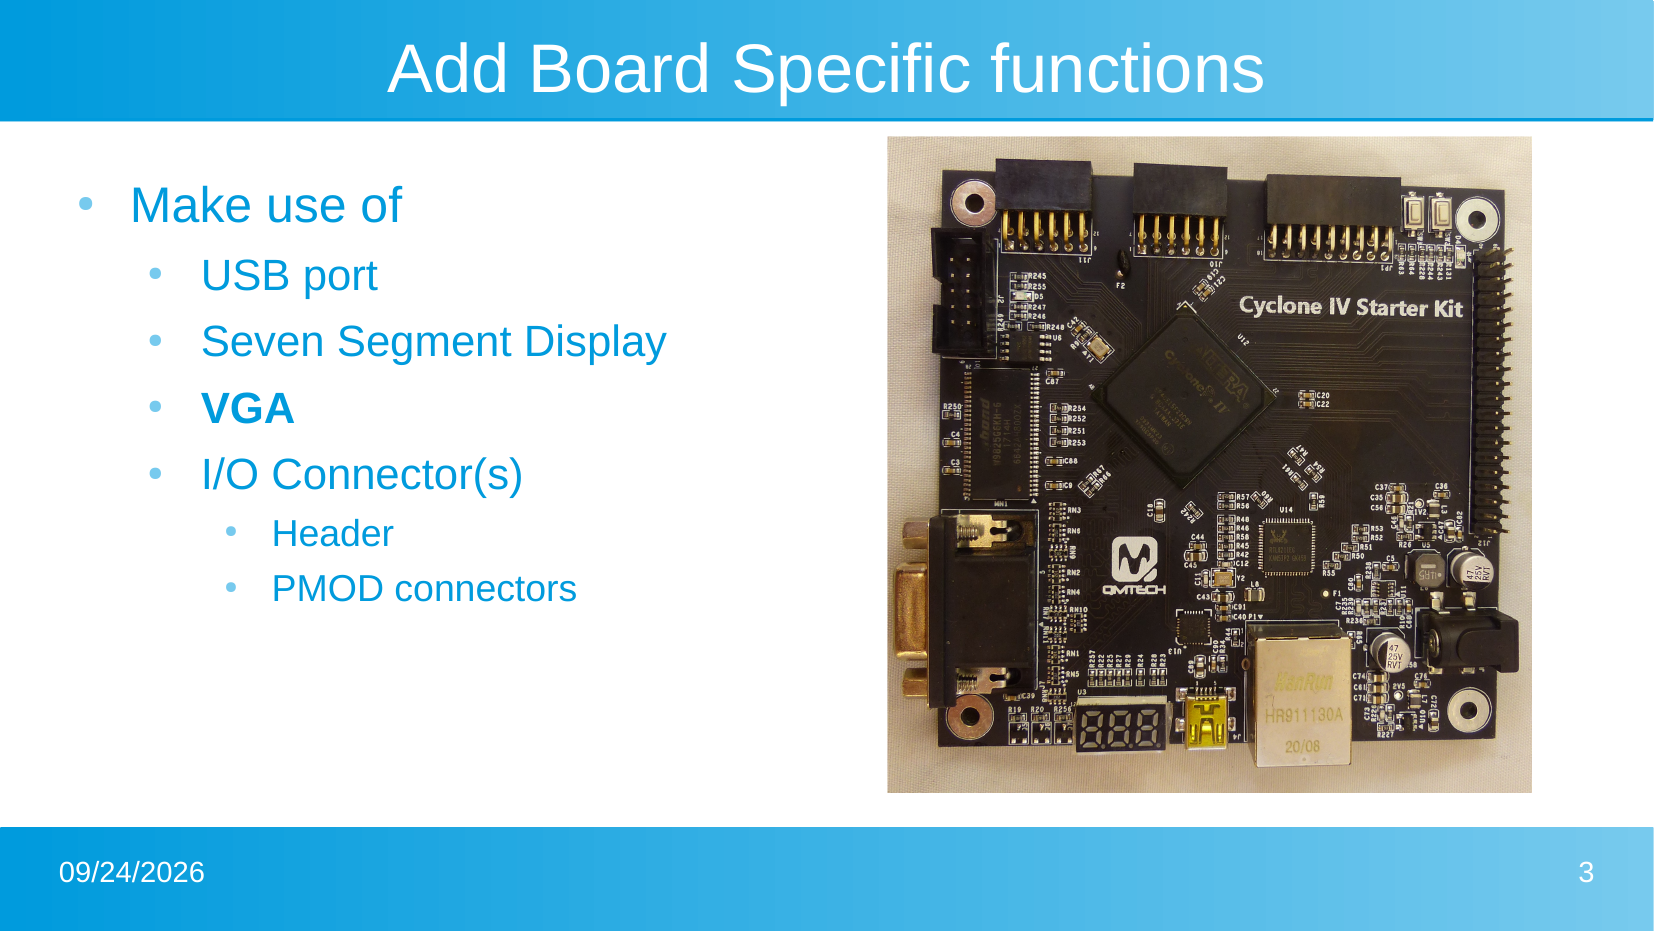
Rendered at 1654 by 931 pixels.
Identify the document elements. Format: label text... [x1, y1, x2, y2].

list Make use of USB port Seven Segment Display VGA I/O Connector(s) Header PMOD connectors [59, 177, 713, 768]
picture [887, 137, 1532, 793]
title Add Board Specific functions [59, 29, 1595, 108]
